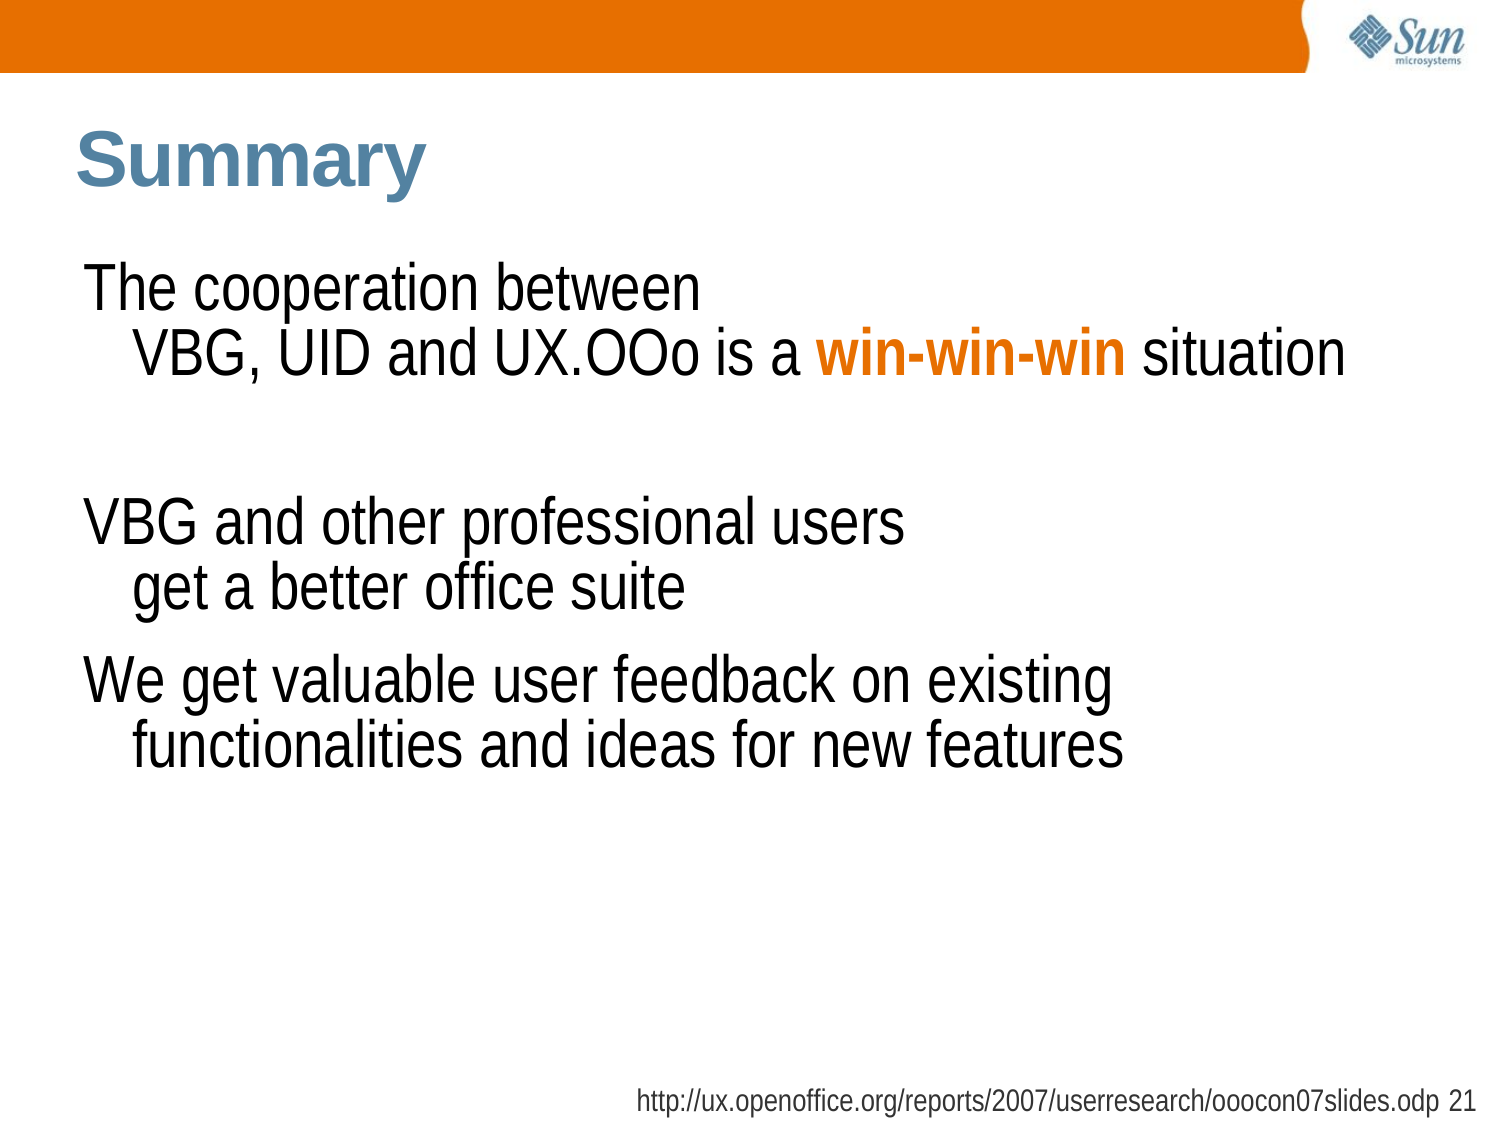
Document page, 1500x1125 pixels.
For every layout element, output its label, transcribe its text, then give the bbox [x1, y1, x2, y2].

list The cooperation between VBG, UID and UX.OOo is a win-win-win situation VBG and other professional users get a better office suite We get valuable user feedback on existing functionalities and ideas for new features [64, 258, 1401, 1062]
title Summary [75, 123, 1437, 227]
picture [0, 0, 1500, 73]
